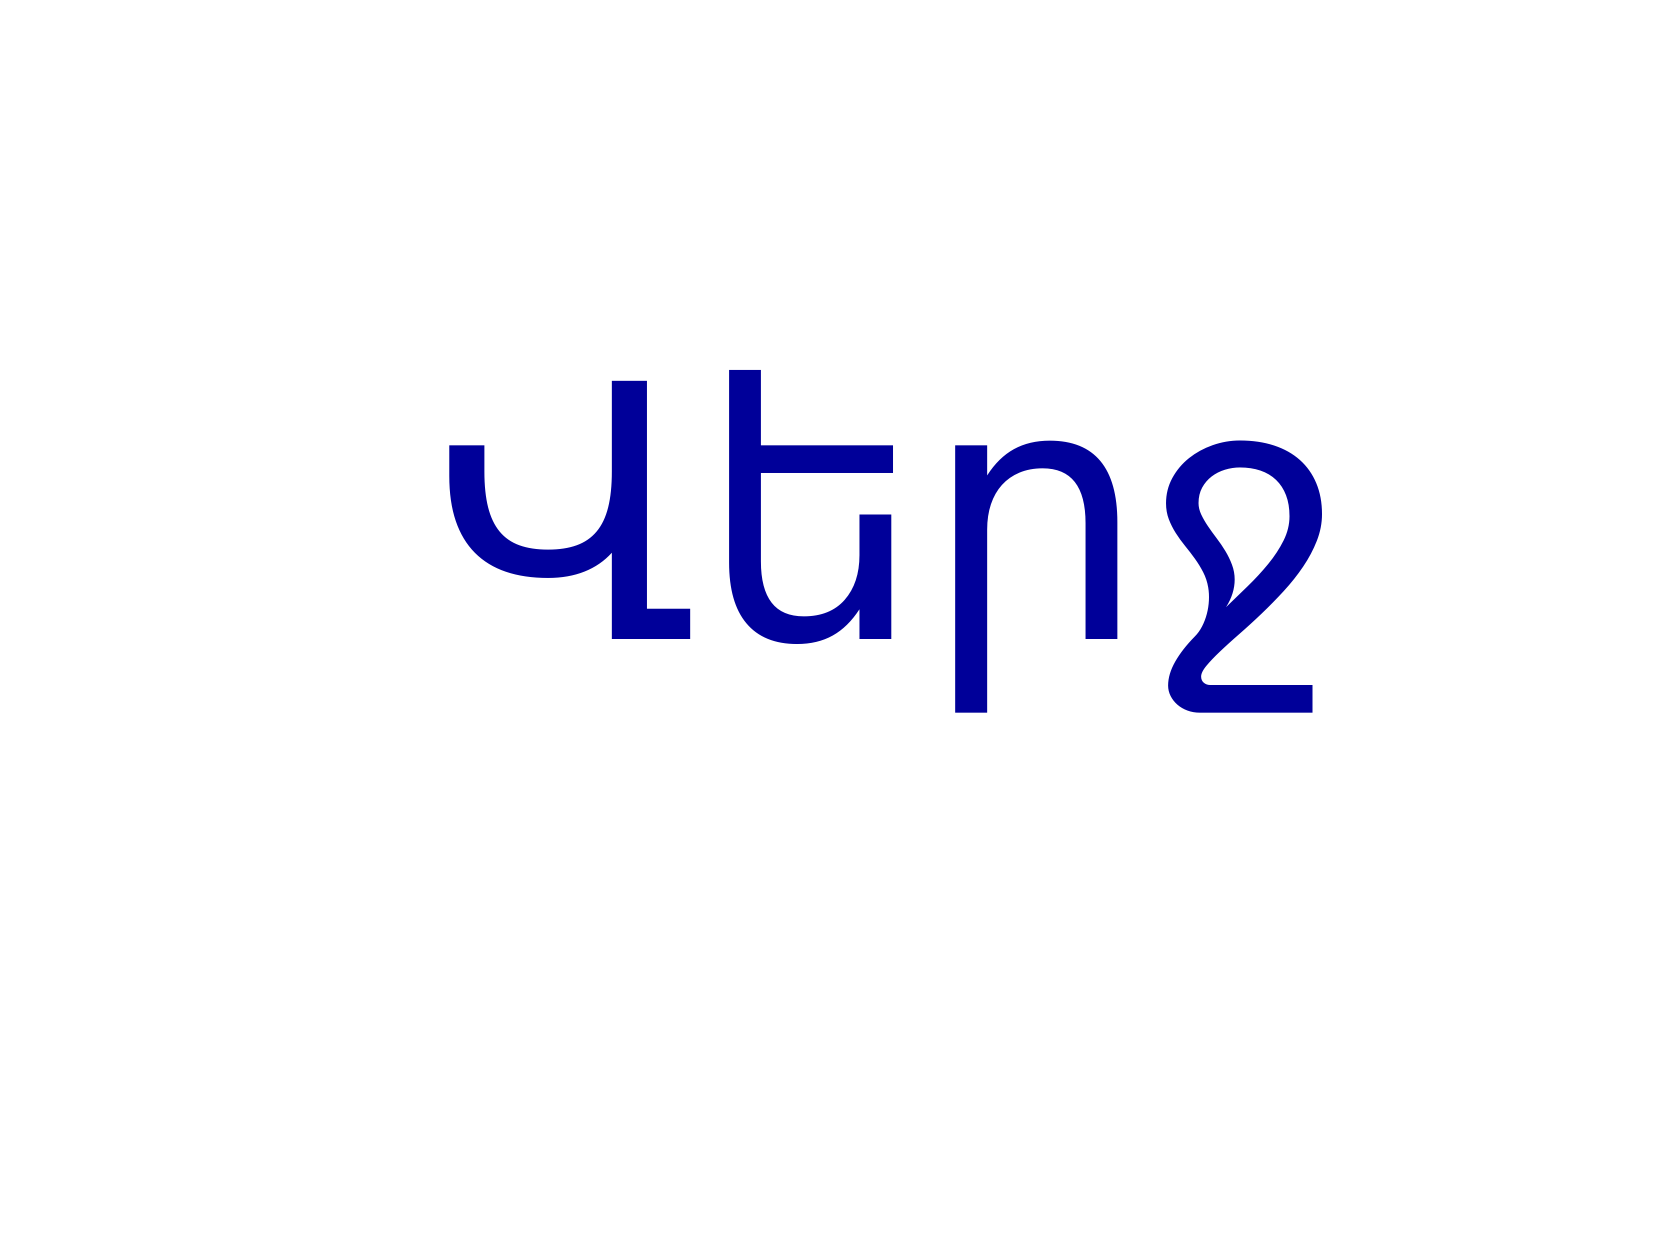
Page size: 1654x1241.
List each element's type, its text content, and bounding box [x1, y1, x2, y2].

title Վերջ [82, 318, 1571, 715]
